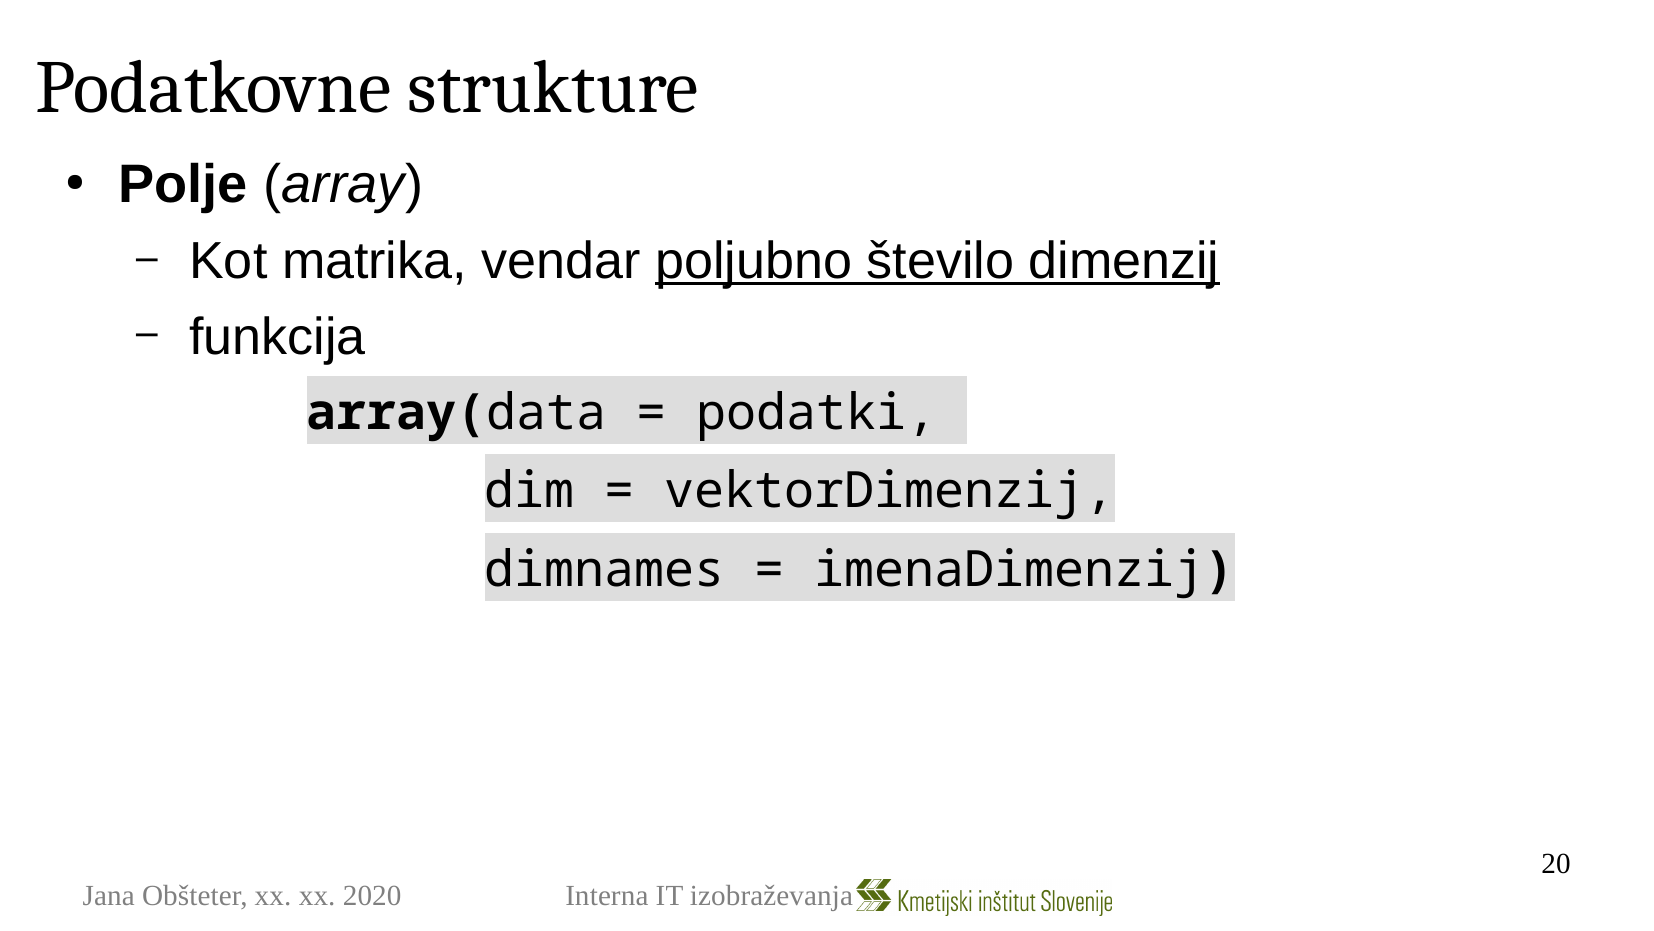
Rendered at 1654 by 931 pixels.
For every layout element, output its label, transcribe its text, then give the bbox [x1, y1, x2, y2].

title Podatkovne strukture [35, 21, 1524, 154]
picture [856, 879, 1112, 916]
list Polje (array) Kot matrika, vendar poljubno število dimenzij funkcija array(data = podatki, dim = vektorDimenzij, dimnames = imenaDimenzij) [47, 144, 1552, 815]
